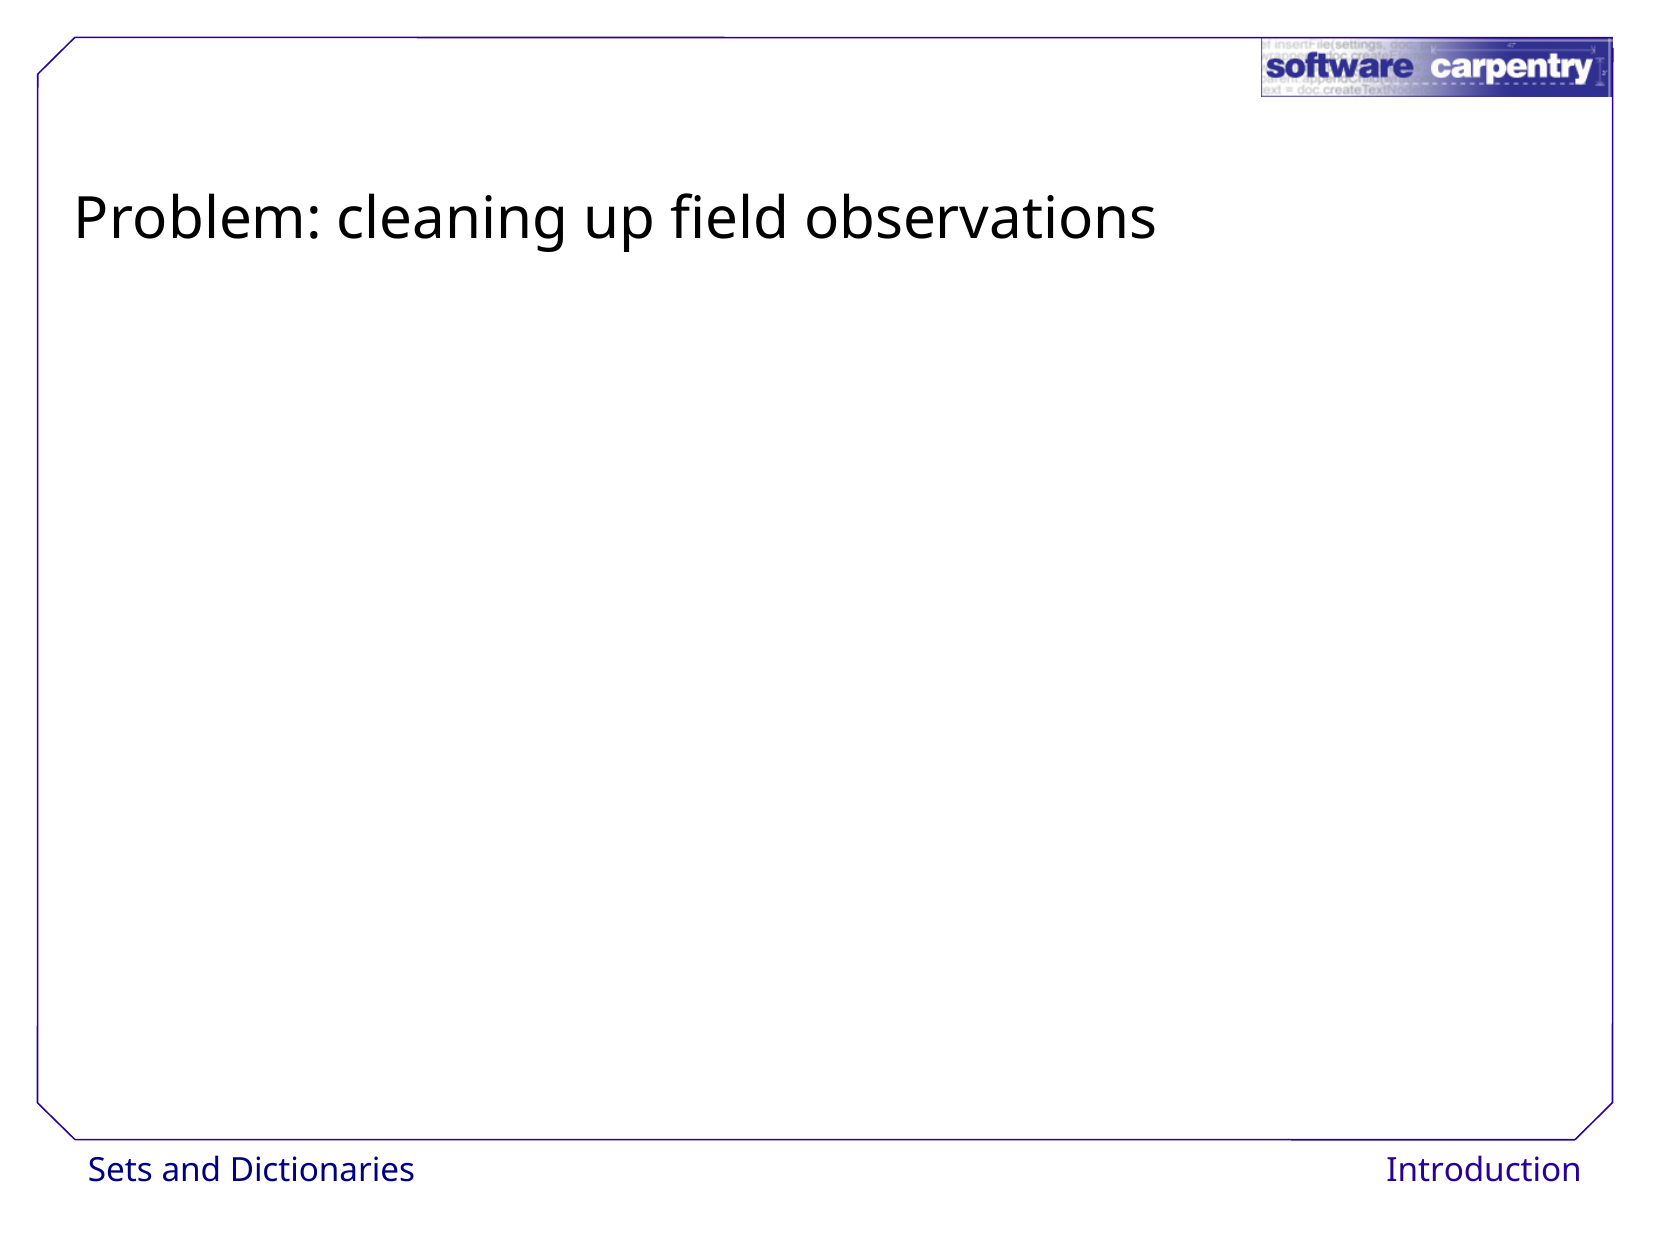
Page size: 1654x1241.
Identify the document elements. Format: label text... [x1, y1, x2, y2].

picture [1261, 39, 1613, 97]
text_box Problem: cleaning up field observations [59, 138, 1323, 259]
